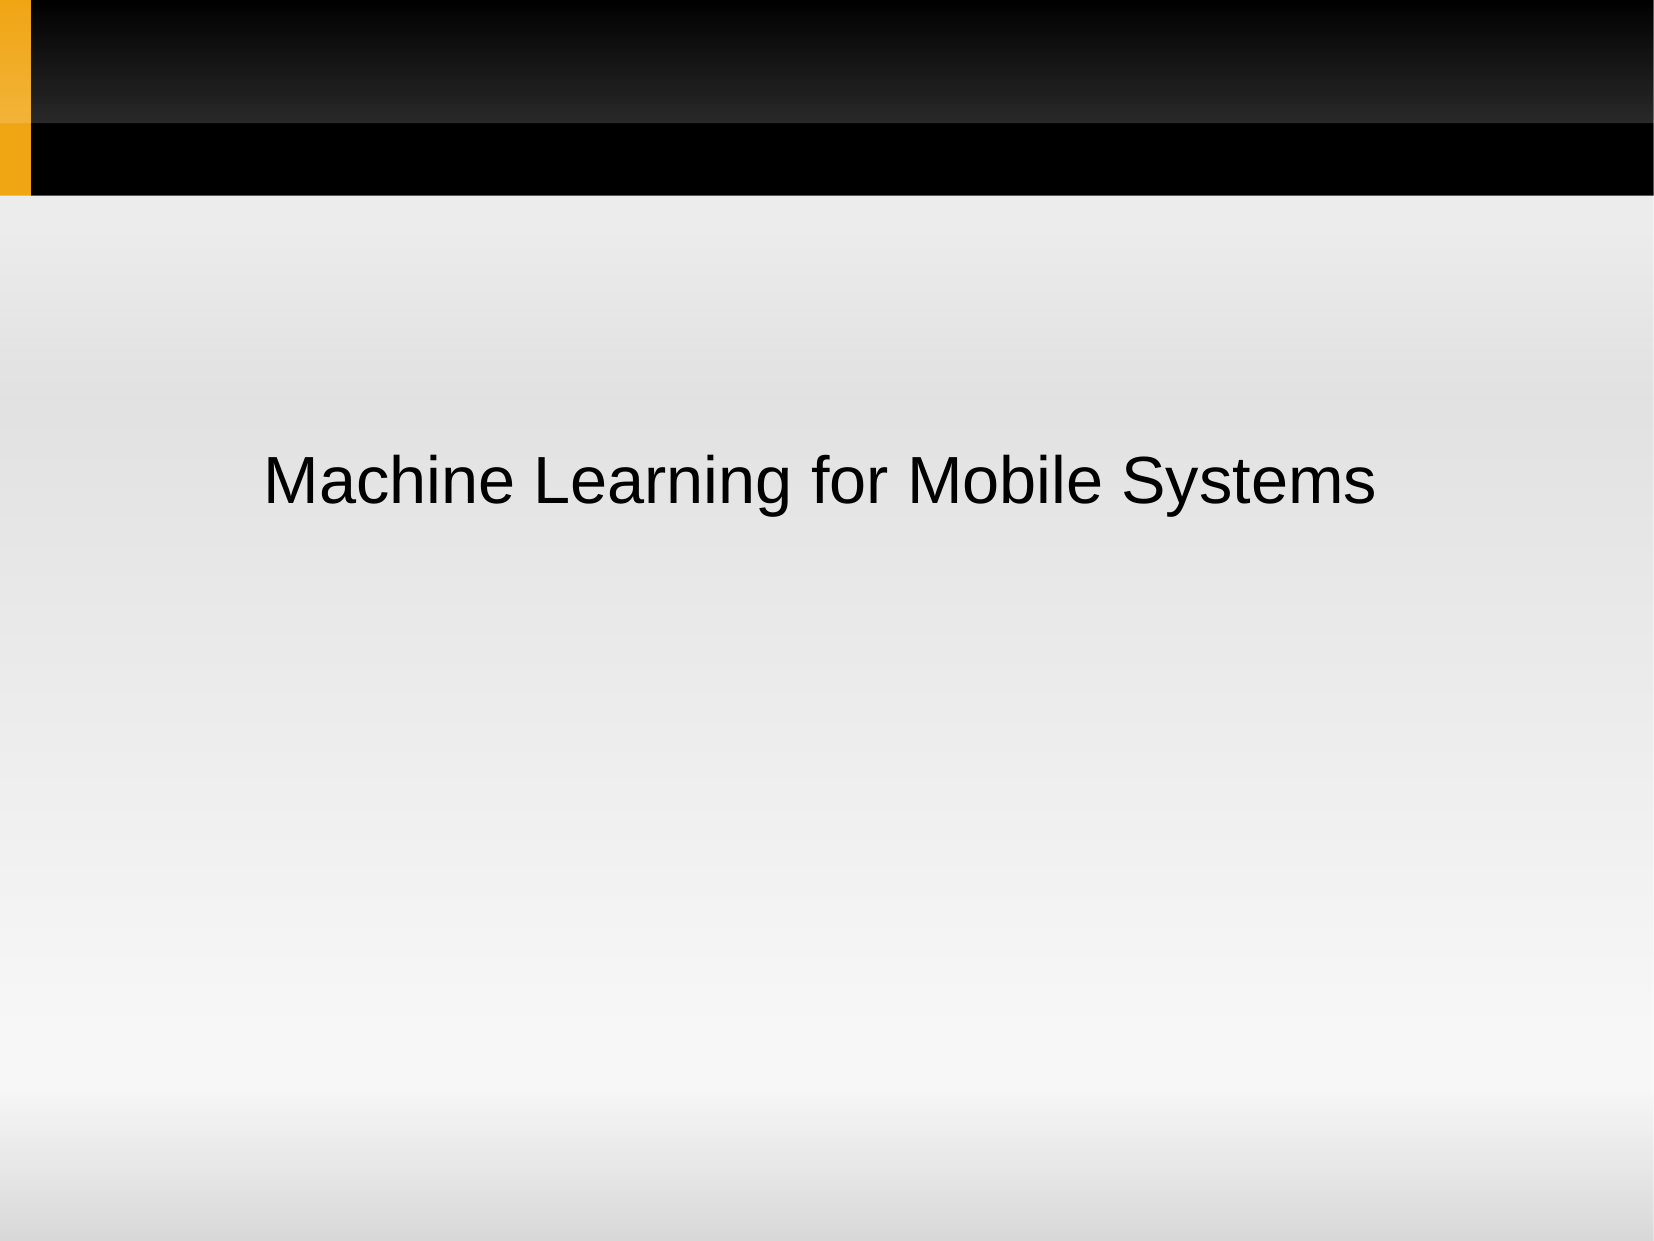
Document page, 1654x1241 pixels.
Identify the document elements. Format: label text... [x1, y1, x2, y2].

subtitle Machine Learning for Mobile Systems [76, 7, 1565, 1102]
picture [0, 0, 1654, 1241]
